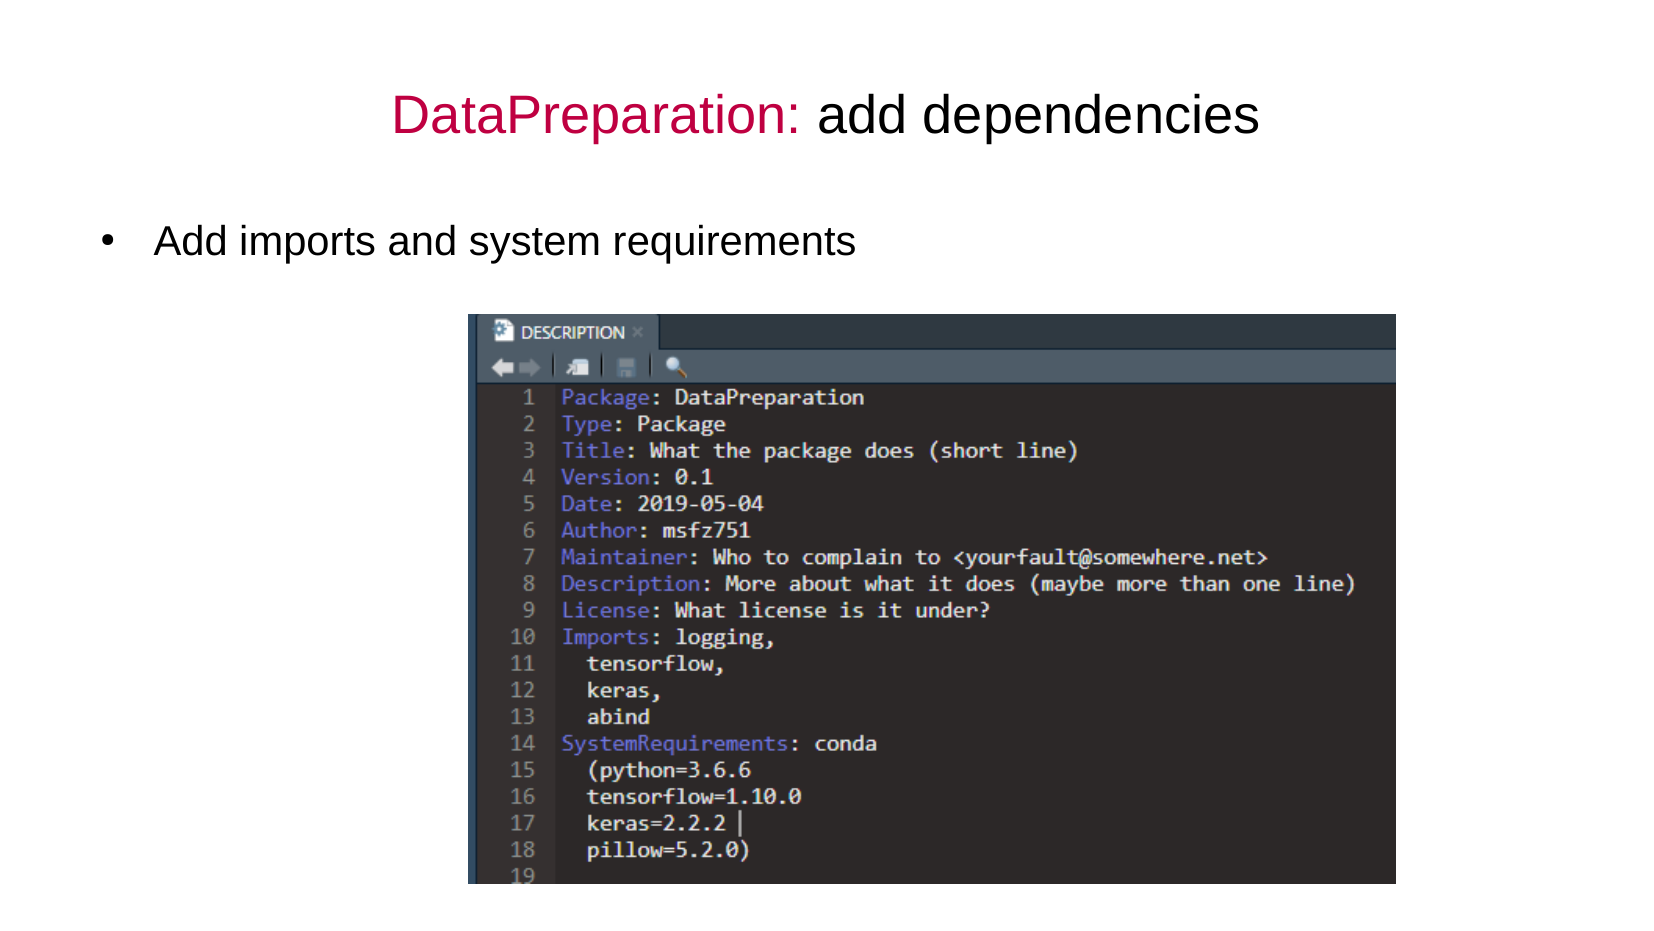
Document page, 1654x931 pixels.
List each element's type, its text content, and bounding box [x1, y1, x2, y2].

picture [468, 314, 1396, 884]
list Add imports and system requirements [82, 217, 1571, 316]
title DataPreparation: add dependencies [82, 37, 1571, 193]
